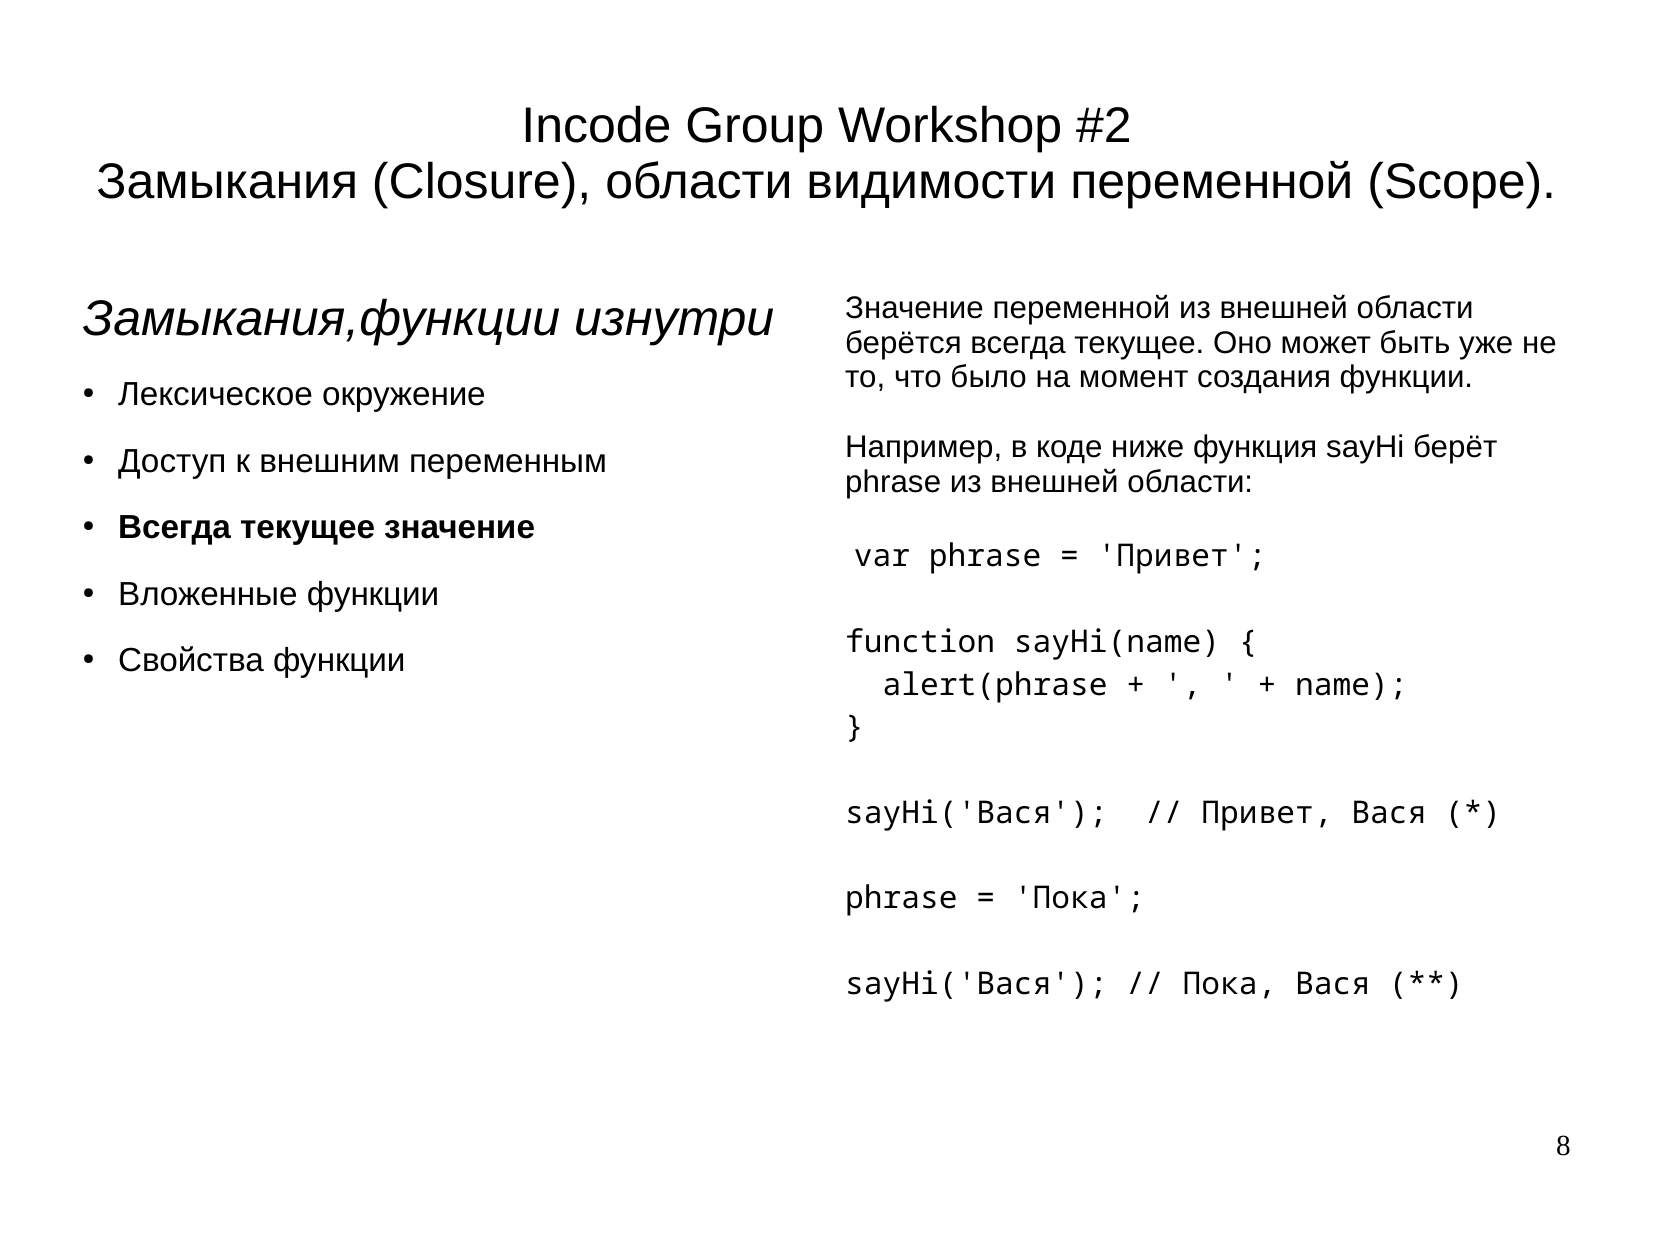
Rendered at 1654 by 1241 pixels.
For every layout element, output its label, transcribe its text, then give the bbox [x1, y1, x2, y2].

list Значение переменной из внешней области берётся всегда текущее. Оно может быть уже не то, что было на момент создания функции. Например, в коде ниже функция sayHi берёт phrase из внешней области: var phrase = 'Привет'; function sayHi(name) { alert(phrase + ', ' + name); } sayHi('Вася'); // Привет, Вася (*) phrase = 'Пока'; sayHi('Вася'); // Пока, Вася (**) [845, 290, 1572, 1010]
title Incode Group Workshop #2 Замыкания (Closure), области видимости переменной (Scope). [82, 49, 1571, 257]
list Замыкания,функции изнутри Лексическое окружение Доступ к внешним переменным Всегда текущее значение Вложенные функции Свойства функции [82, 290, 809, 1010]
